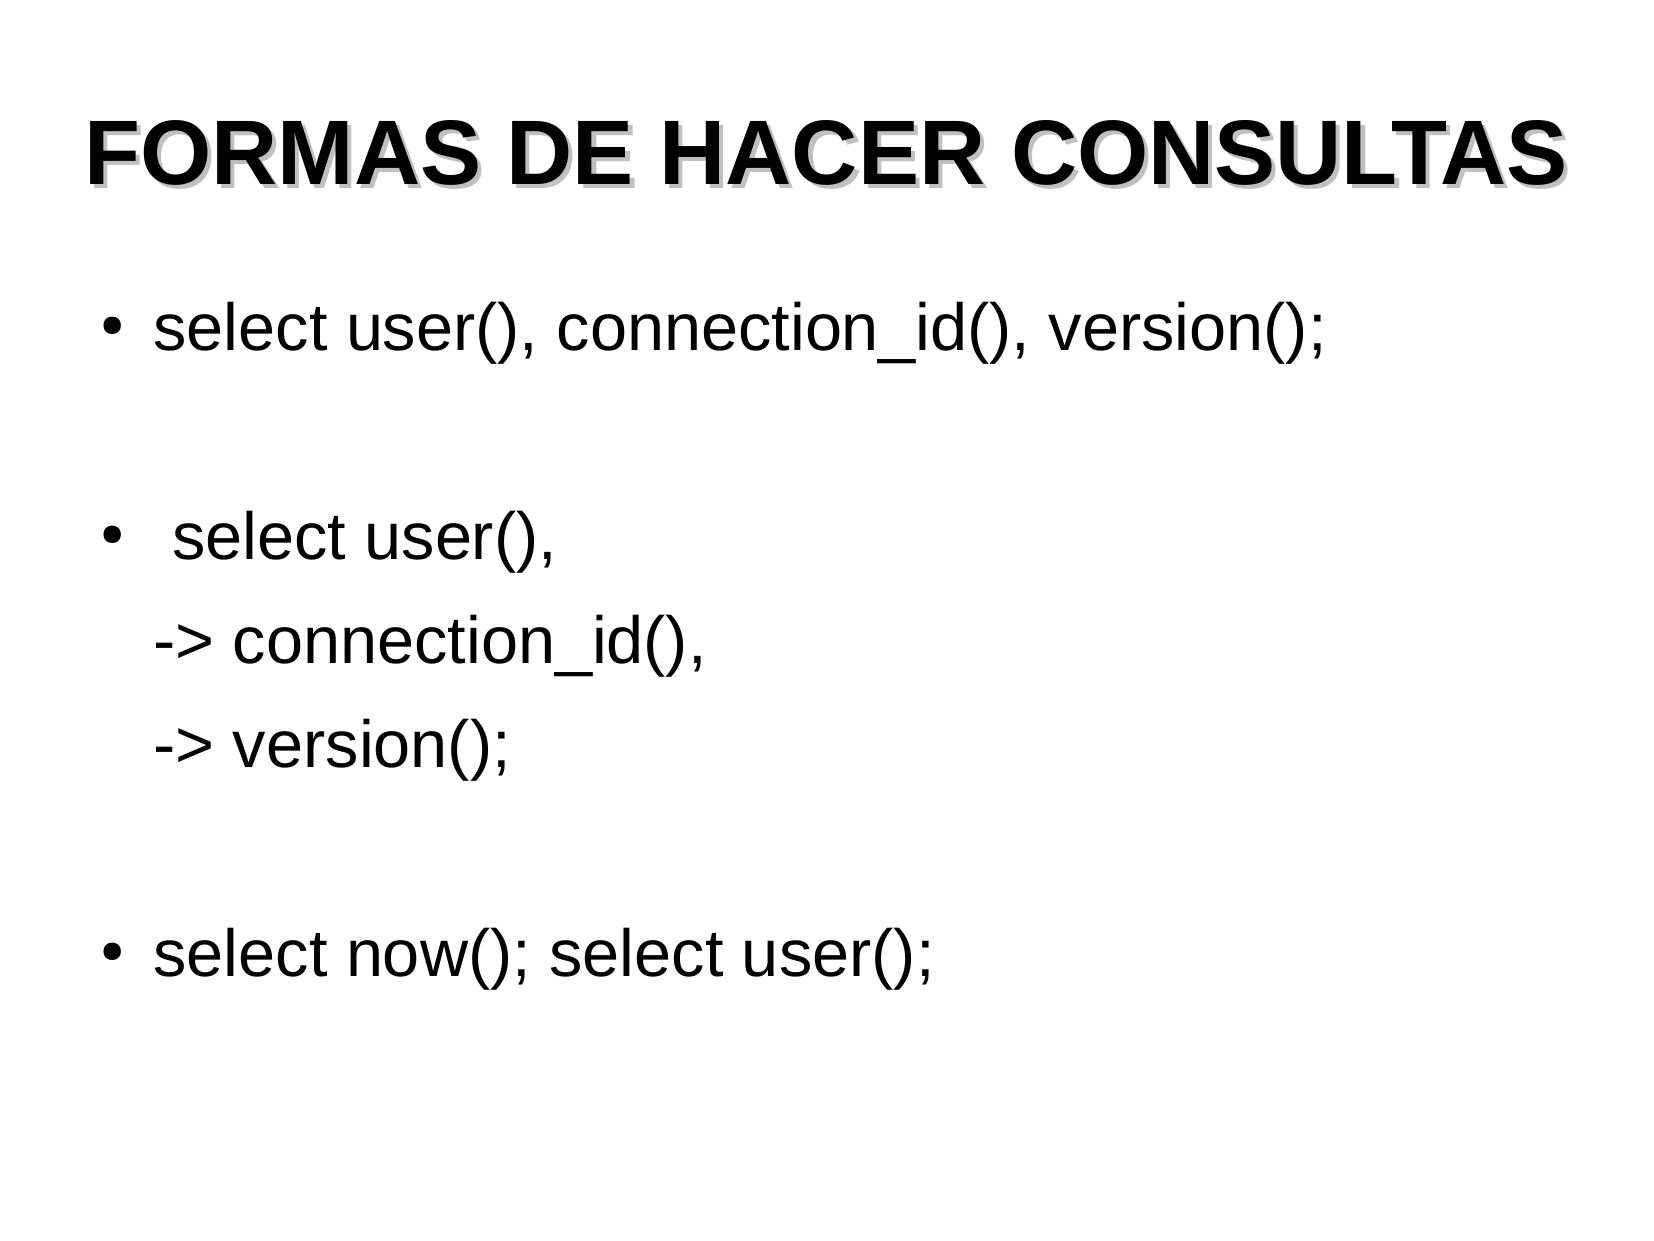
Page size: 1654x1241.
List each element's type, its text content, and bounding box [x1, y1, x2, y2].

list select user(), connection_id(), version(); select user(), -> connection_id(), -> version(); select now(); select user(); [82, 290, 1571, 1010]
title FORMAS DE HACER CONSULTAS [82, 49, 1571, 257]
